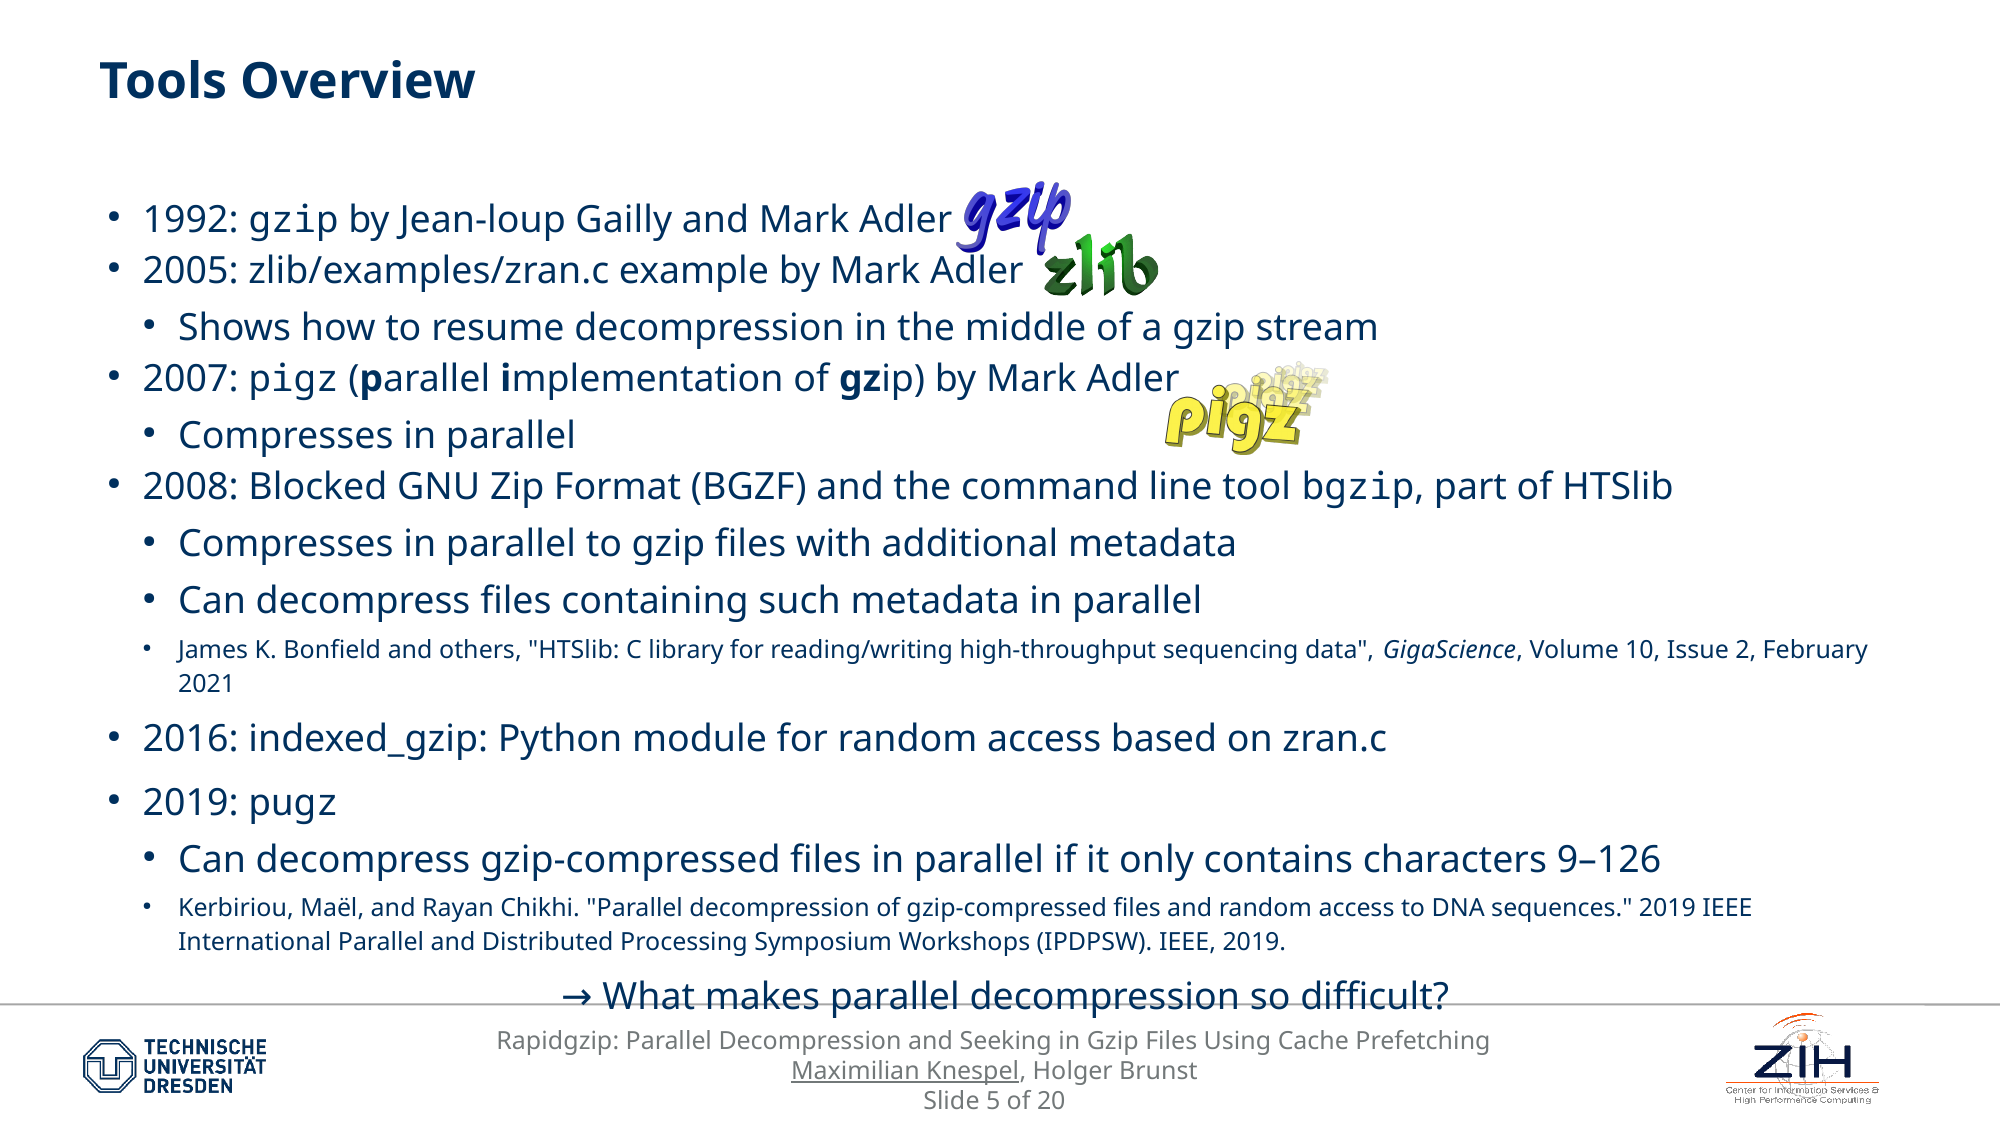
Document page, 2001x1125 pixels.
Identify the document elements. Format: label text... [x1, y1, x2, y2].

title Tools Overview [100, 44, 1900, 185]
picture [83, 1039, 266, 1093]
text_box 1992: gzip by Jean-loup Gailly and Mark Adler 2005: zlib/examples/zran.c example by Mark Adler Shows how to resume decompression in the middle of a gzip stream 2007: pigz (parallel implementation of gzip) by Mark Adler Compresses in parallel 2008: Blocked GNU Zip Format (BGZF) and the command line tool bgzip, part of HTSlib Compresses in parallel to gzip files with additional metadata Can decompress files containing such metadata in parallel James K. Bonfield and others, "HTSlib: C library for reading/writing high-throughput sequencing data", GigaScience, Volume 10, Issue 2, February 2021 2016: indexed_gzip: Python module for random access based on zran.c 2019: pugz Can decompress gzip-compressed files in parallel if it only contains characters 9–126 Kerbiriou, Maël, and Rayan Chikhi. "Parallel decompression of gzip-compressed files and random access to DNA sequences." 2019 IEEE International Parallel and Distributed Processing Symposium Workshops (IPDPSW). IEEE, 2019. → What makes parallel decompression so difficult? [92, 185, 1920, 997]
picture [1726, 1013, 1879, 1104]
